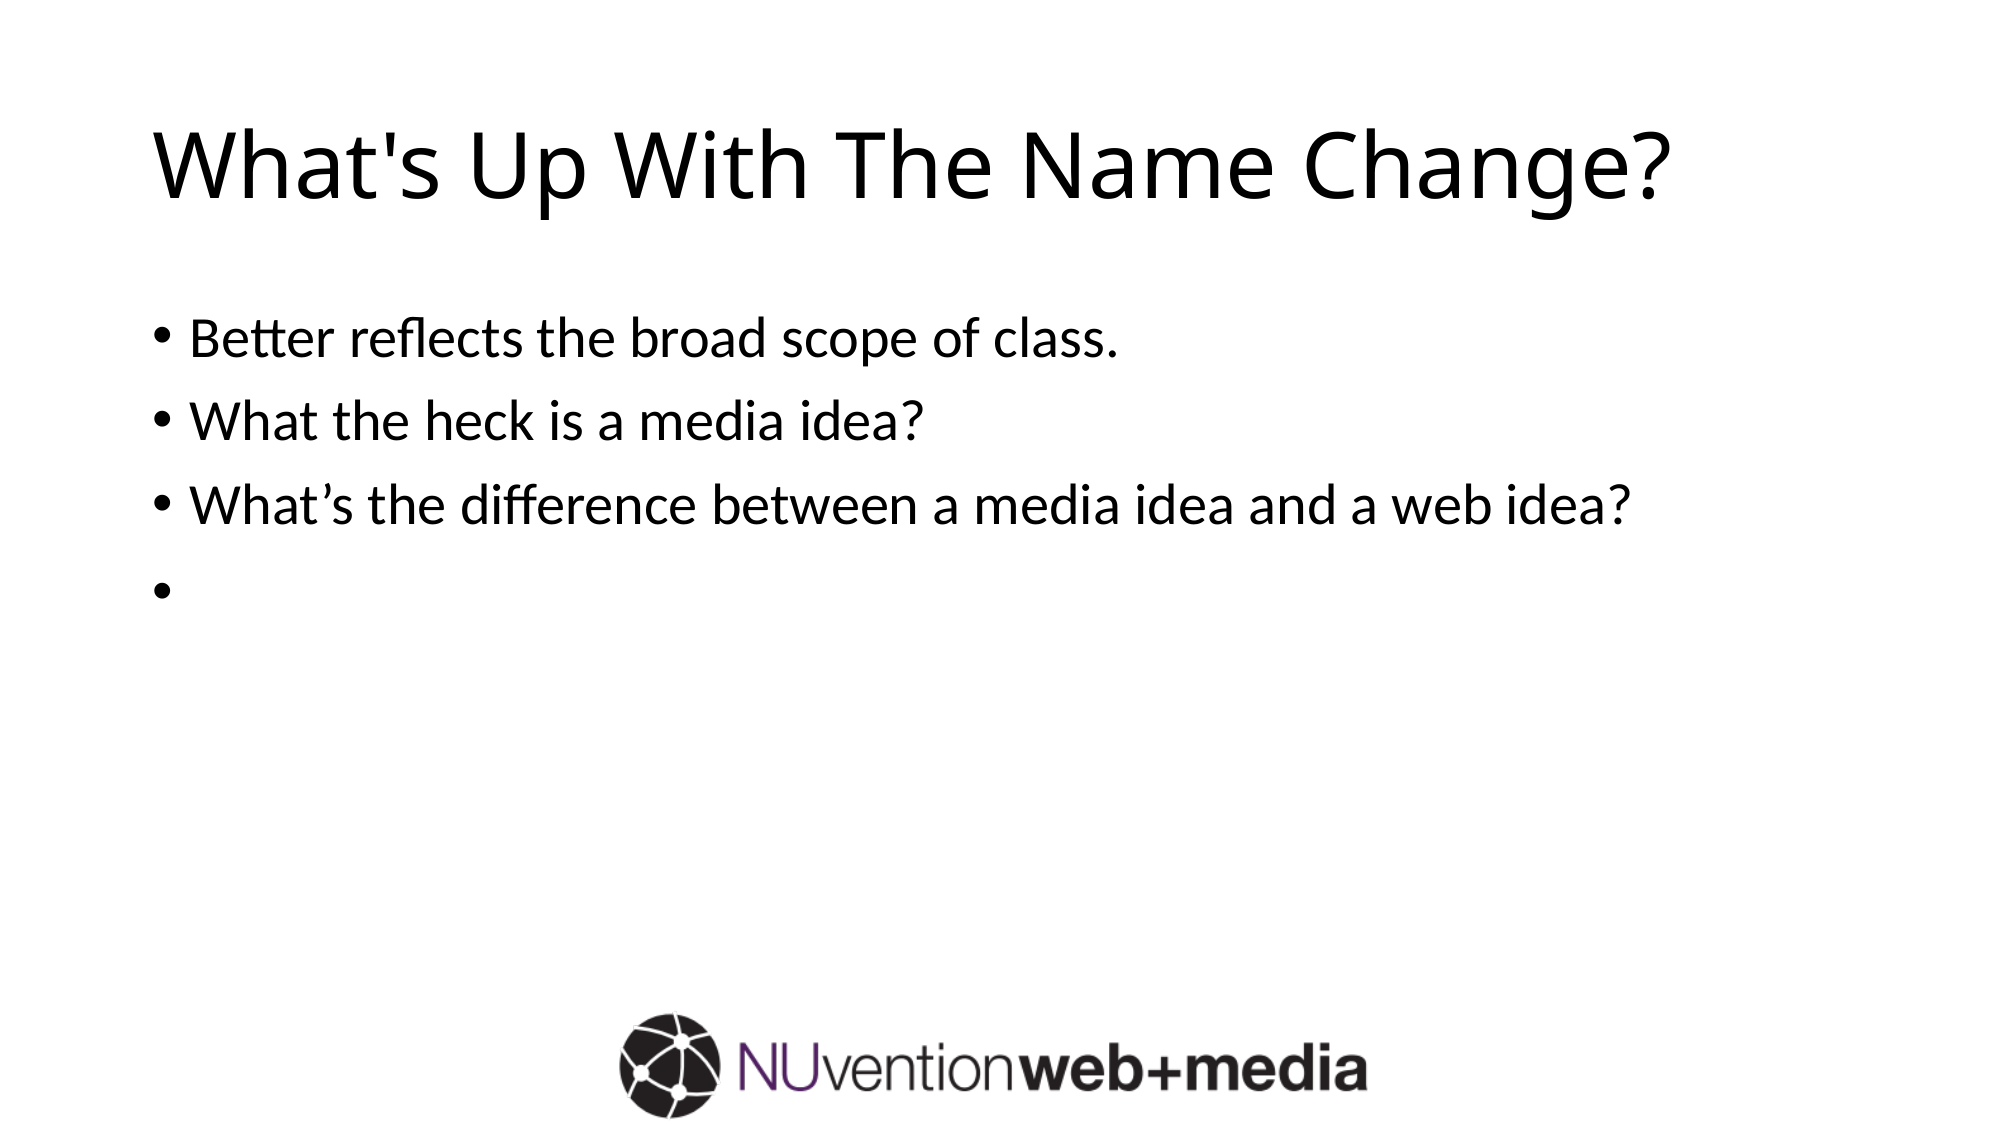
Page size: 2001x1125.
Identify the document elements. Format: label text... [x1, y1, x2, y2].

list Better reflects the broad scope of class. What the heck is a media idea? What’s the difference between a media idea and a web idea? [137, 299, 1863, 1014]
title What's Up With The Name Change? [137, 59, 1863, 278]
